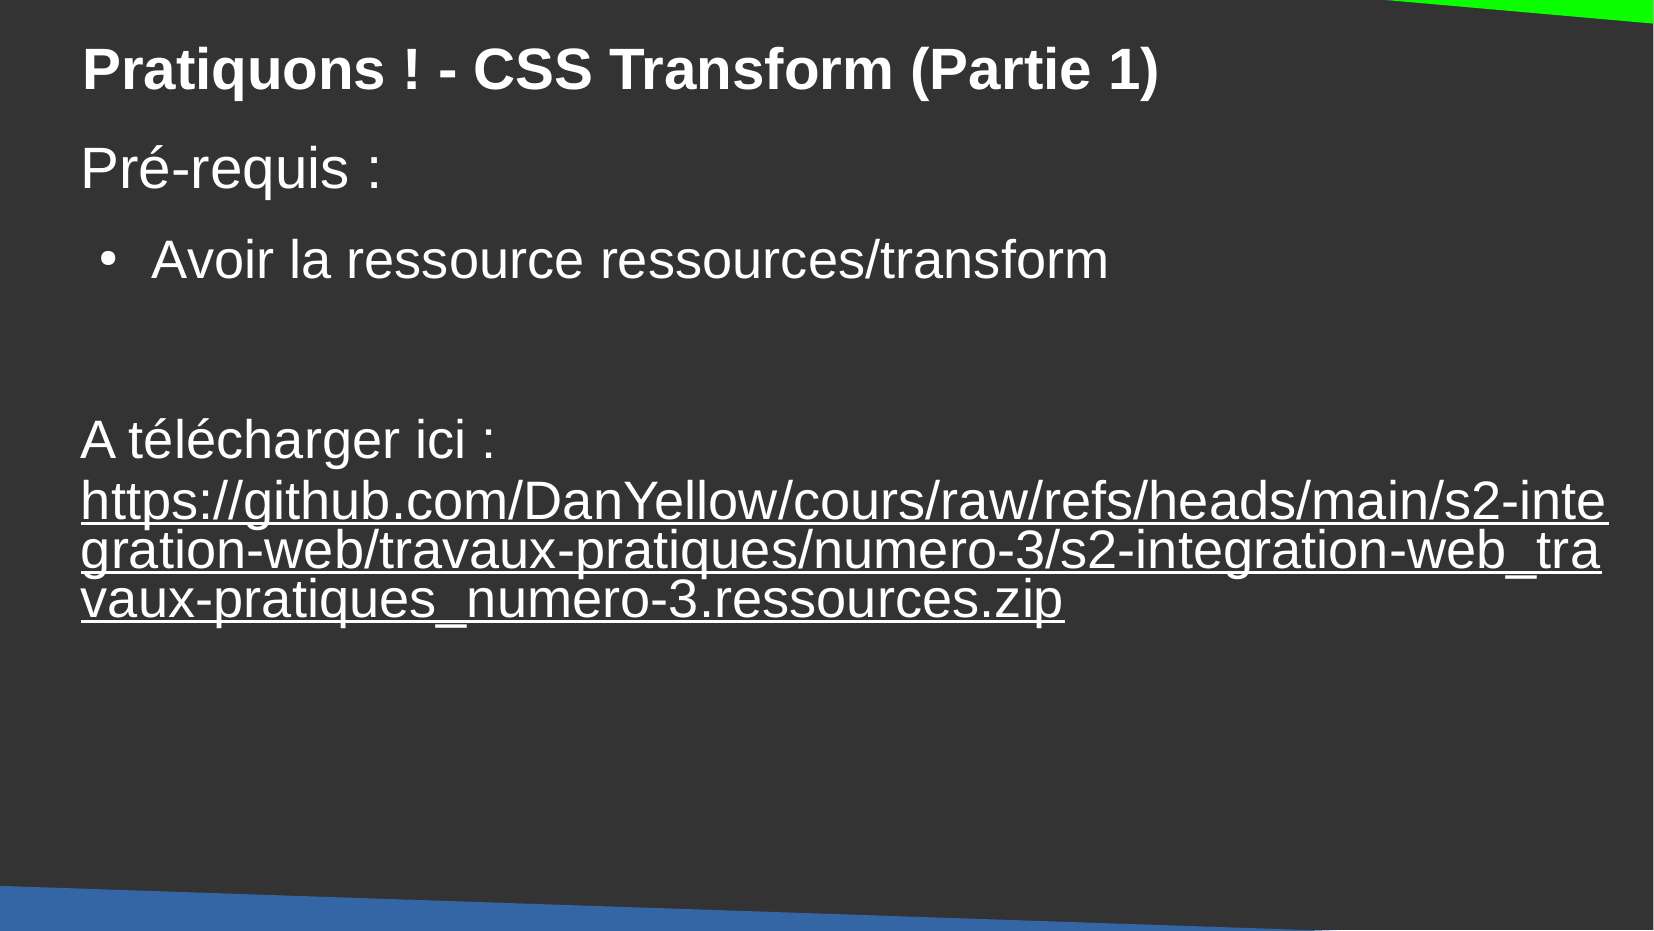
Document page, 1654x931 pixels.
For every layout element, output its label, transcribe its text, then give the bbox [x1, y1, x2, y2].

list Pré-requis : Avoir la ressource ressources/transform A télécharger ici : https://github.com/DanYellow/cours/raw/refs/heads/main/s2-integration-web/travaux-pratiques/numero-3/s2-integration-web_travaux-pratiques_numero-3.ressources.zip [80, 135, 1620, 721]
text_box [0, 885, 1337, 931]
title Pratiquons ! - CSS Transform (Partie 1) [82, 37, 1571, 114]
text_box [1385, 0, 1654, 24]
